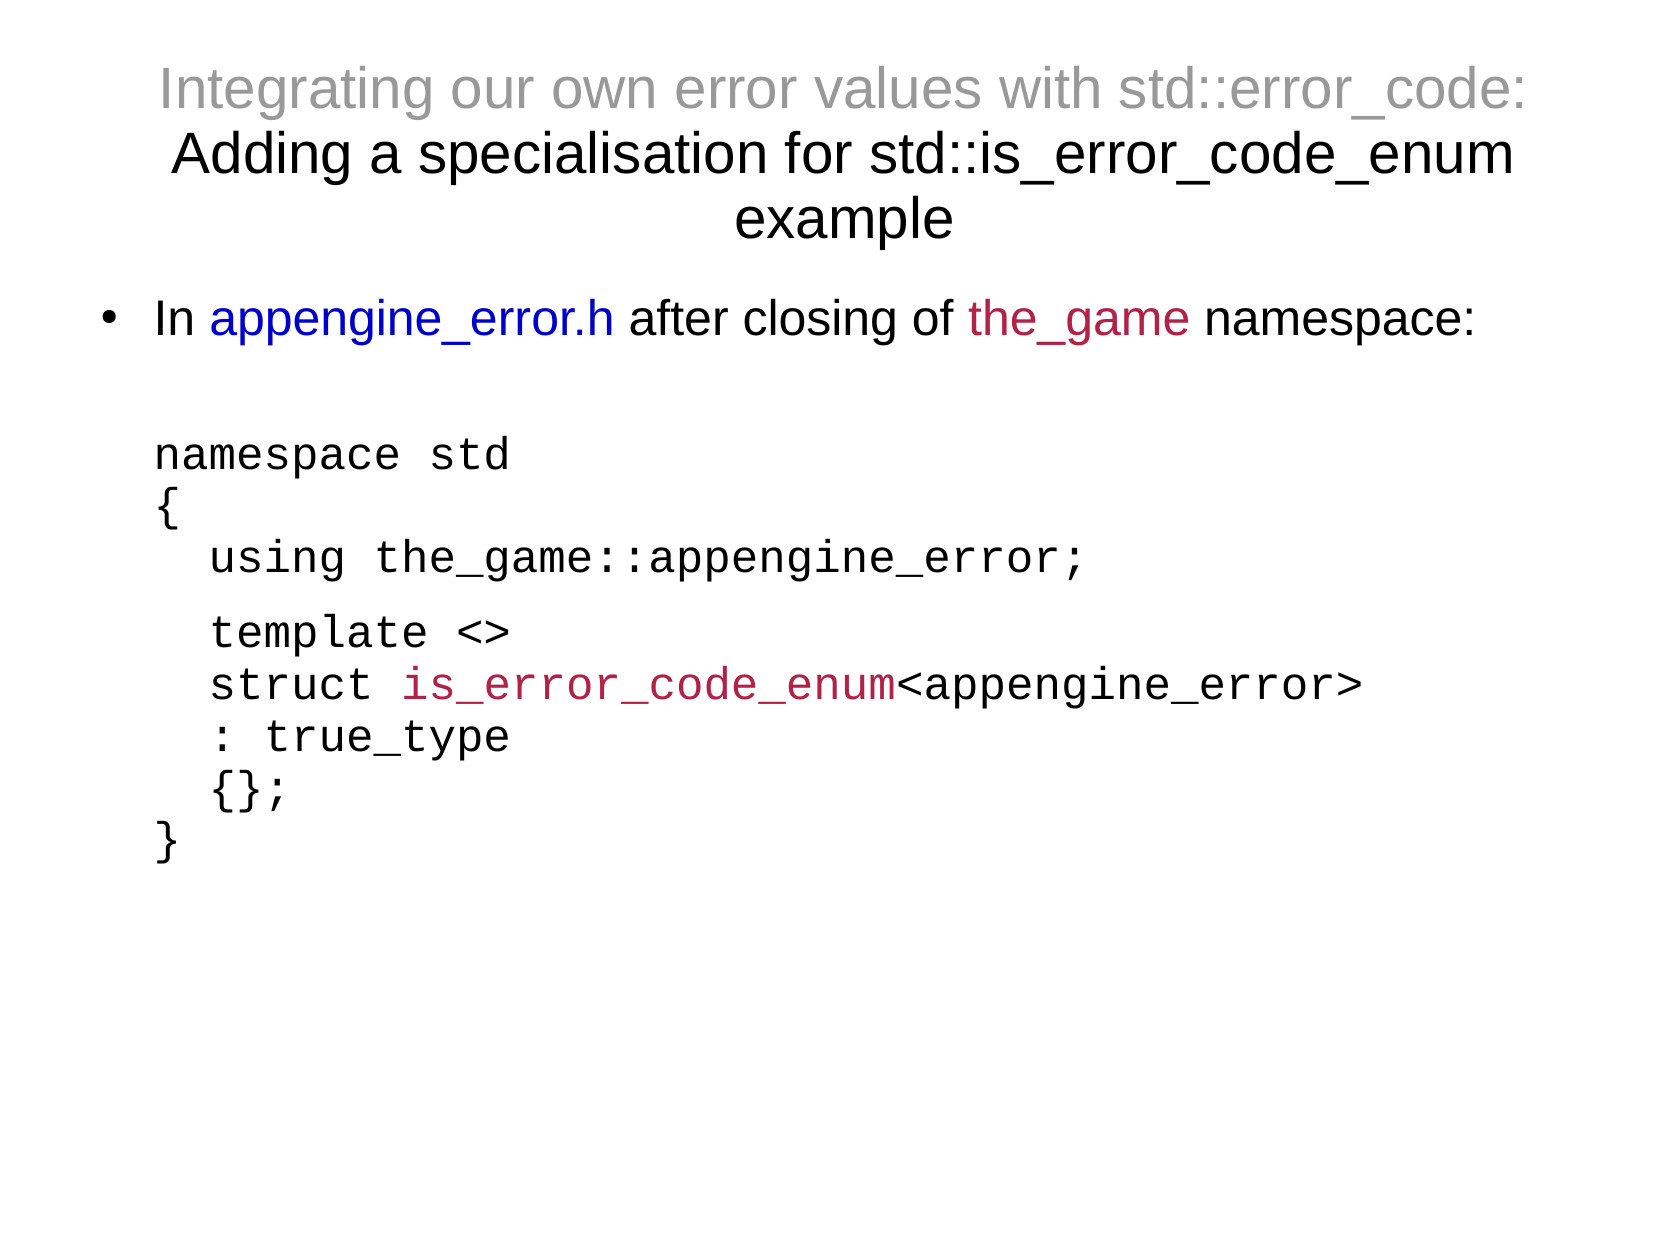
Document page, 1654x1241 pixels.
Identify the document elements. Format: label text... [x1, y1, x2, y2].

list In appengine_error.h after closing of the_game namespace: namespace std { using the_game::appengine_error; template <> struct is_error_code_enum<appengine_error> : true_type {}; } [82, 290, 1571, 1010]
title Integrating our own error values with std::error_code: Adding a specialisation for std::is_error_code_enum example [82, 49, 1571, 257]
